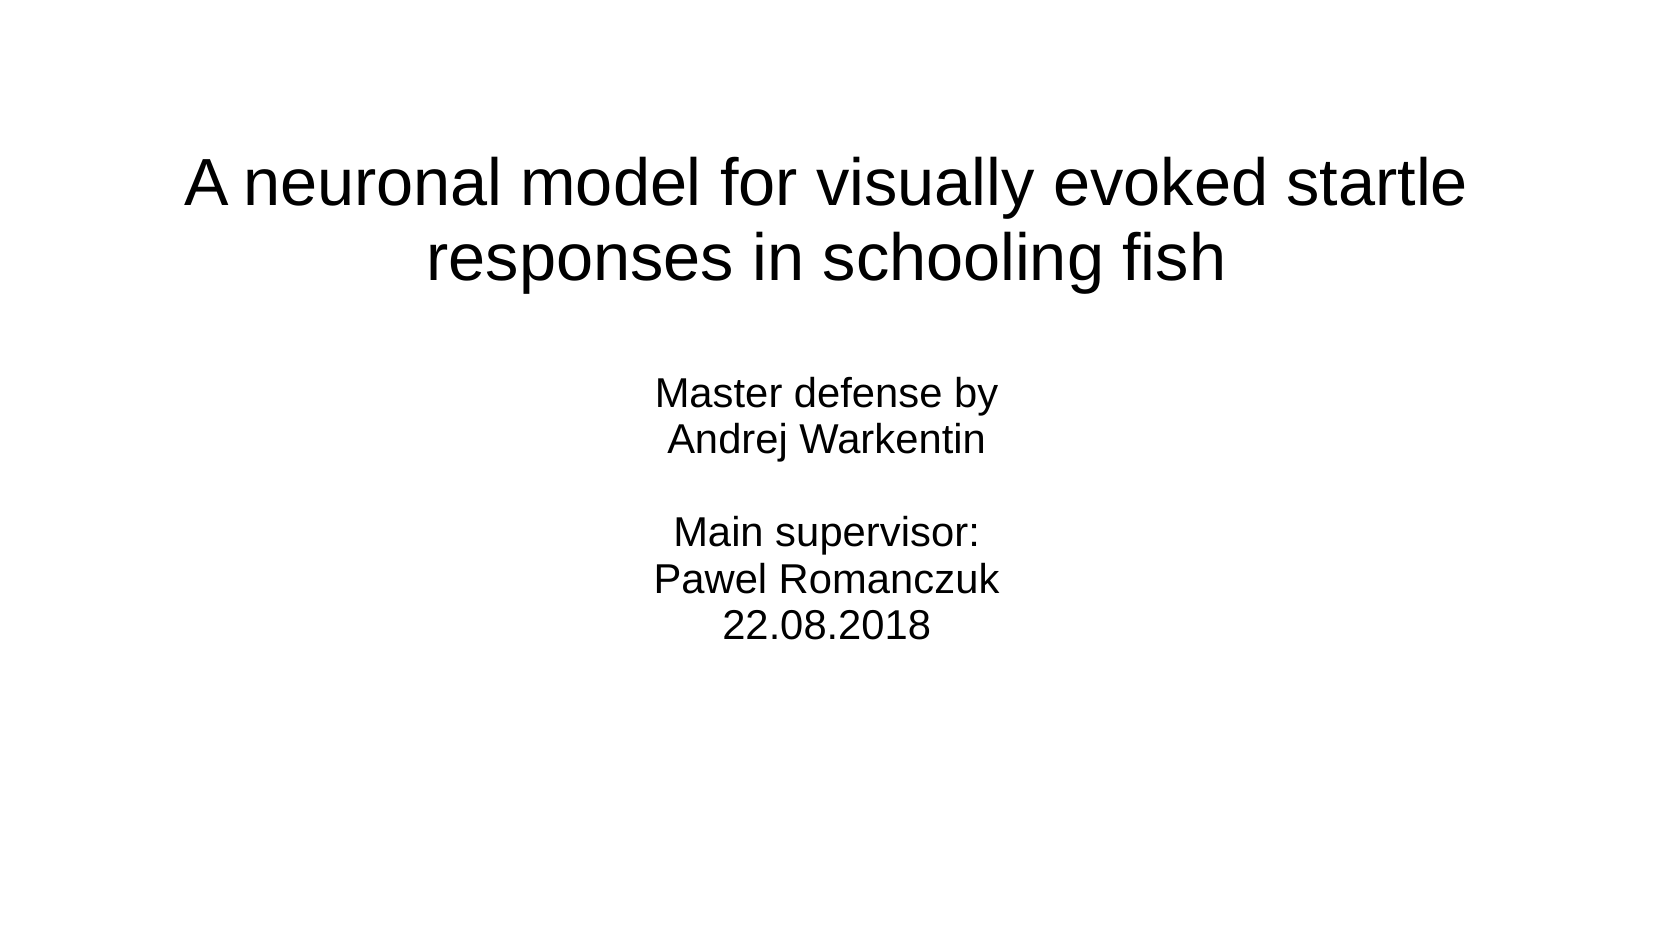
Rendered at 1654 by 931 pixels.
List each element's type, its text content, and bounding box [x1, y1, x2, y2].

subtitle A neuronal model for visually evoked startle responses in schooling fish Master defense by Andrej Warkentin Main supervisor: Pawel Romanczuk 22.08.2018 [82, 37, 1571, 757]
